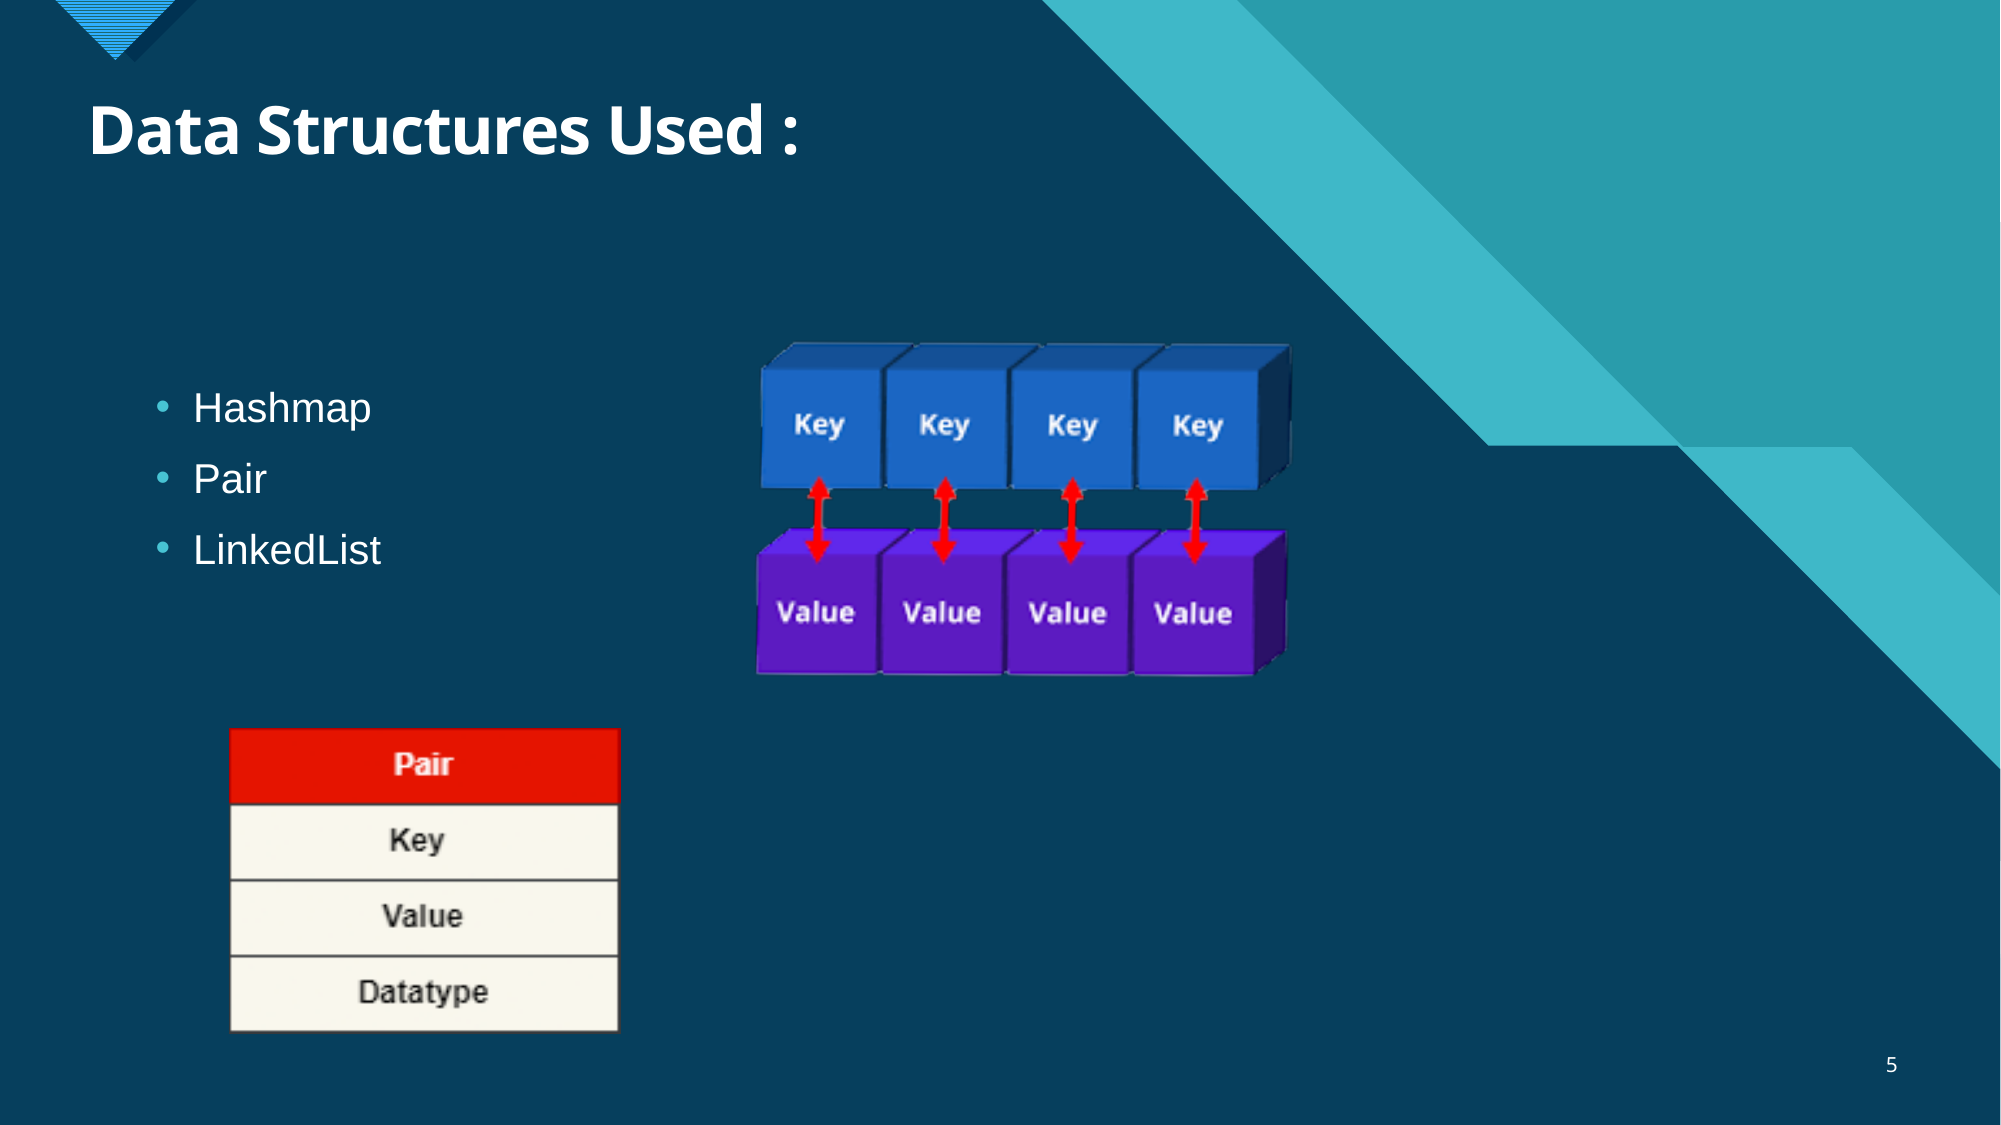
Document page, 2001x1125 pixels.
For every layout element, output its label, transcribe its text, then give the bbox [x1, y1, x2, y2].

picture [1312, 268, 1418, 370]
picture [755, 341, 1293, 678]
list Hashmap Pair LinkedList [140, 302, 1243, 770]
title Data Structures Used : [72, 89, 1913, 177]
picture [230, 729, 620, 1033]
